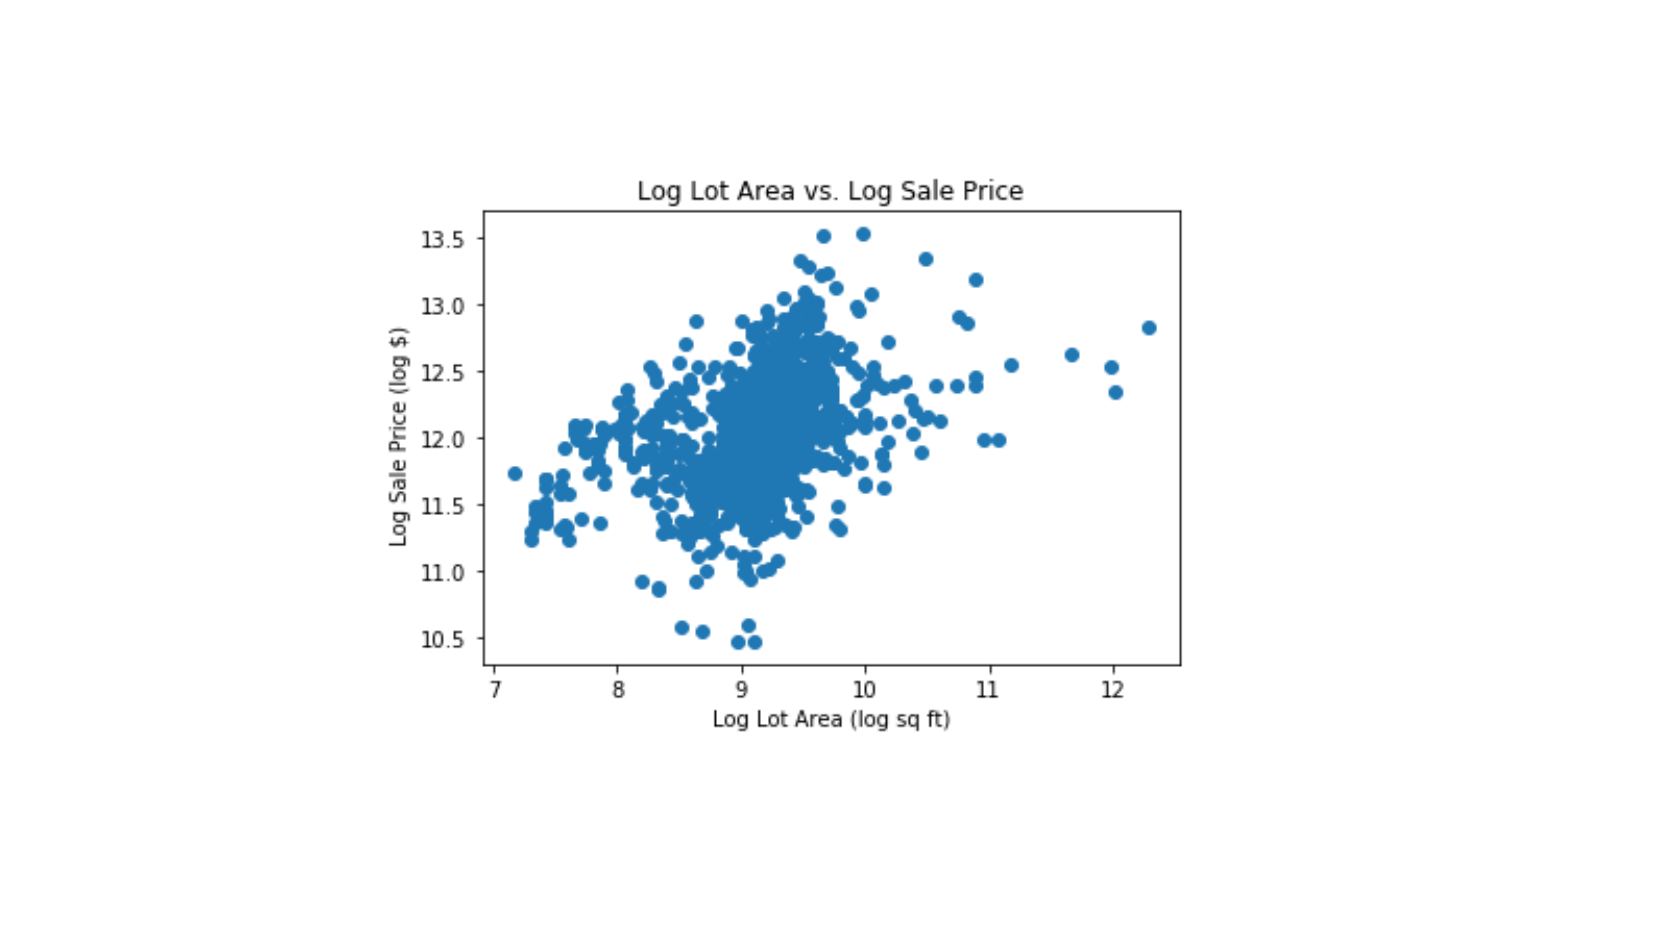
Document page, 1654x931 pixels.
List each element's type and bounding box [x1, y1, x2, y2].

picture [377, 165, 1203, 744]
